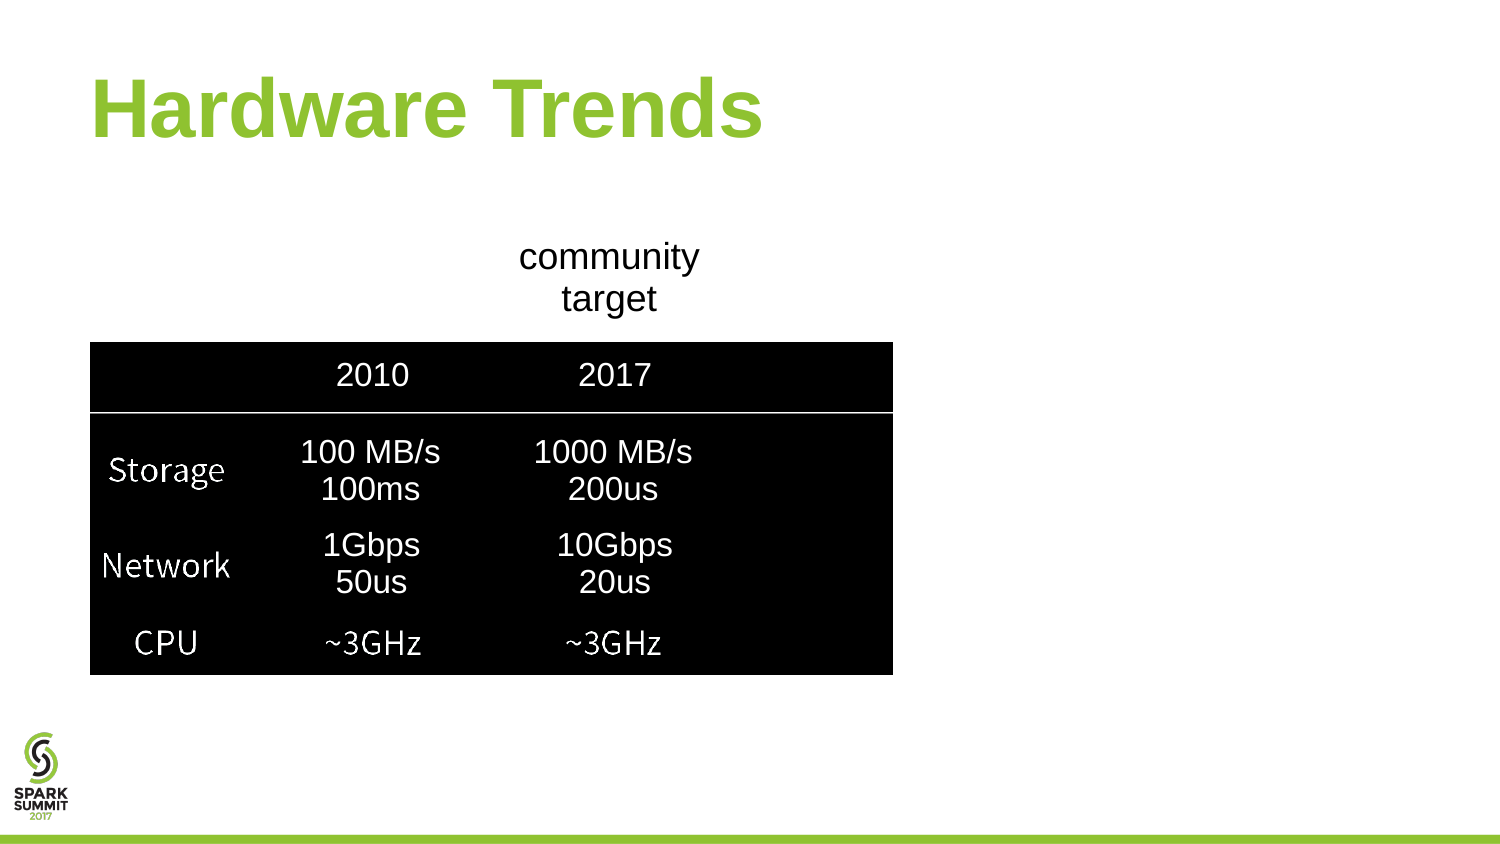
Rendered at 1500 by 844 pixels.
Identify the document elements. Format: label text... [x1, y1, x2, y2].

text_box 100 MB/s 100ms [288, 425, 454, 516]
title Hardware Trends [75, 33, 1425, 175]
text_box 1000 MB/s 200us [530, 425, 696, 516]
picture [13, 731, 69, 833]
text_box community target [486, 227, 733, 327]
picture [90, 342, 893, 675]
text_box 2017 [555, 347, 676, 402]
text_box 2010 [312, 347, 433, 402]
text_box 1Gbps 50us [311, 536, 432, 592]
text_box 10Gbps 20us [555, 536, 676, 591]
